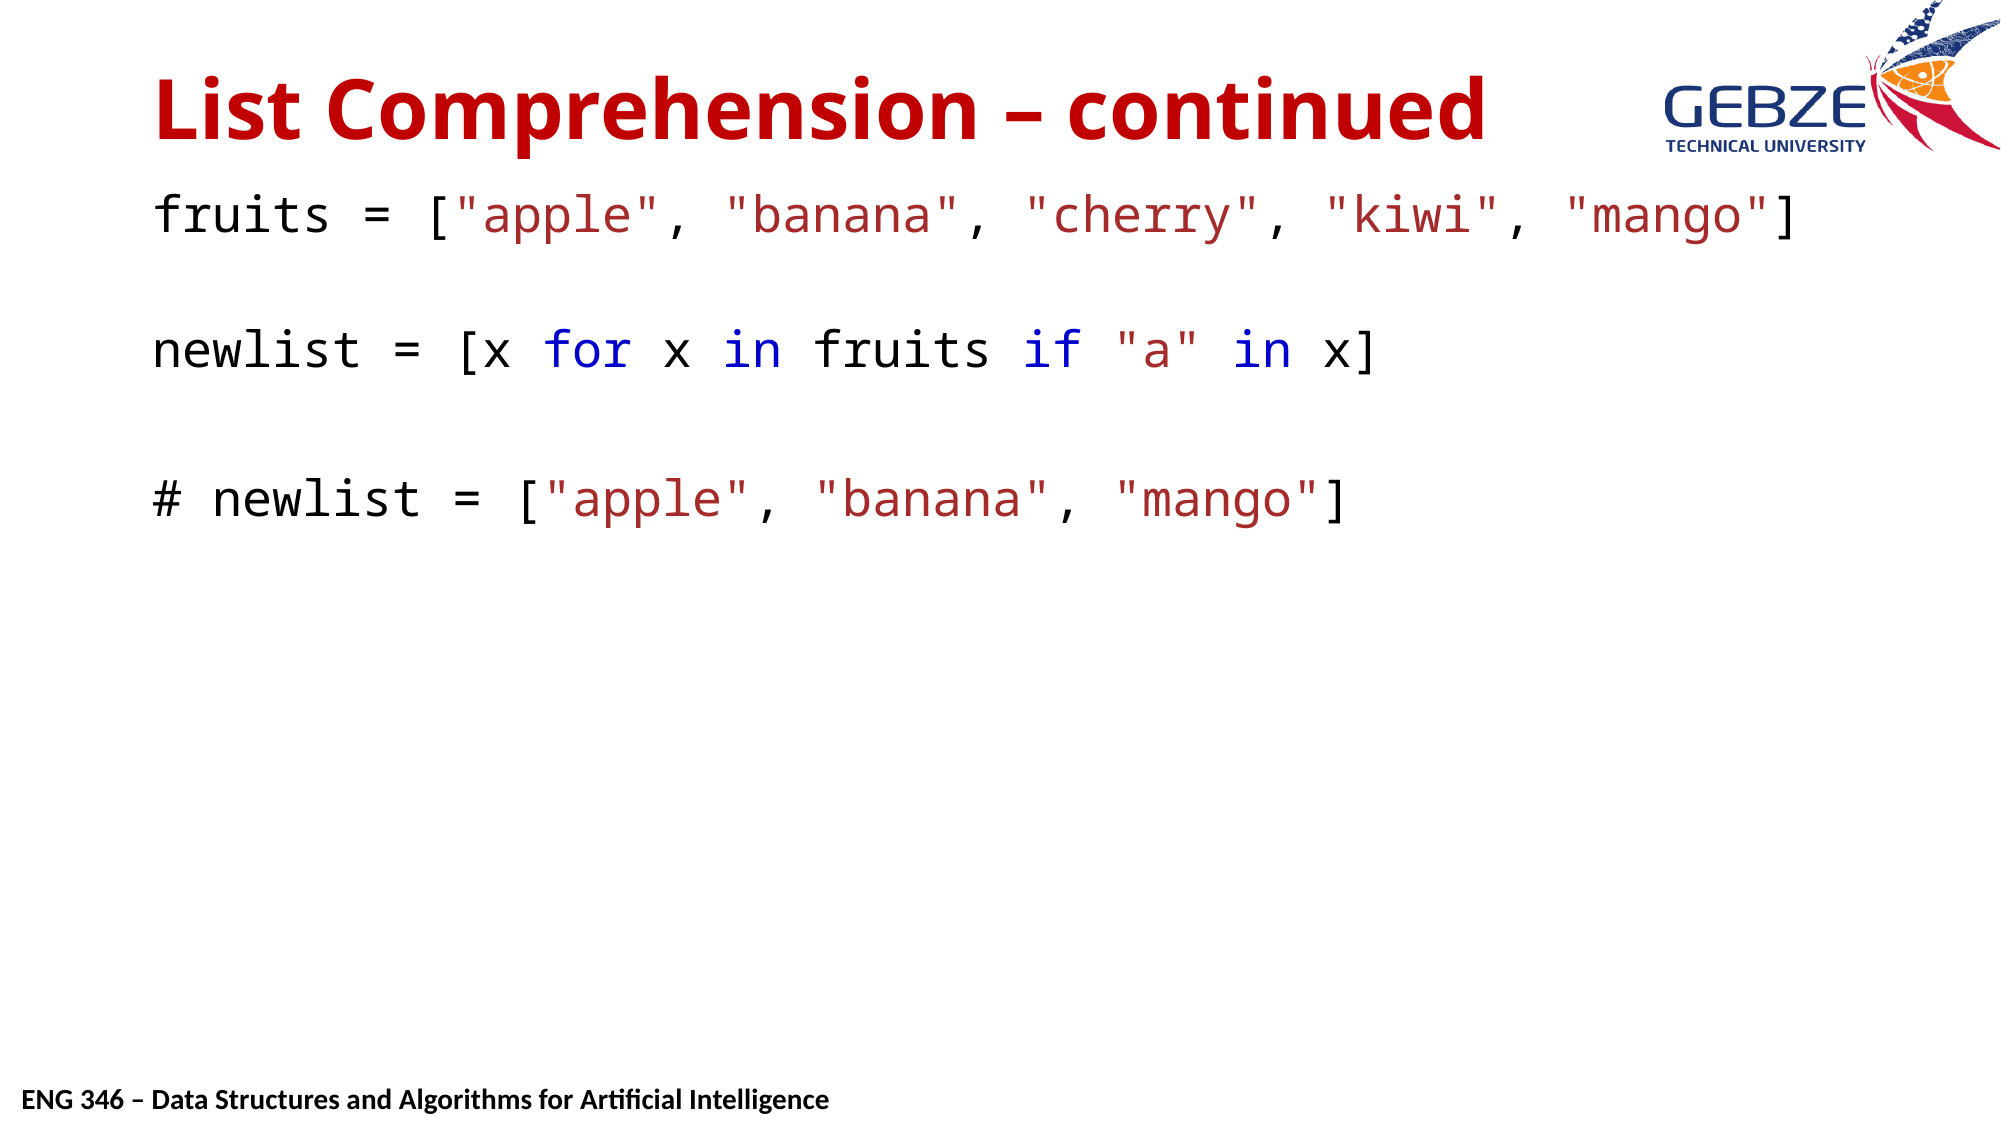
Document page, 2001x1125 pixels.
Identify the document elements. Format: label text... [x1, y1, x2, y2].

list fruits = ["apple", "banana", "cherry", "kiwi", "mango"] newlist = [x for x in fruits if "a" in x] # newlist = ["apple", "banana", "mango"] [137, 181, 1863, 1014]
picture [1665, 0, 2001, 152]
title List Comprehension – continued [137, 59, 1863, 166]
